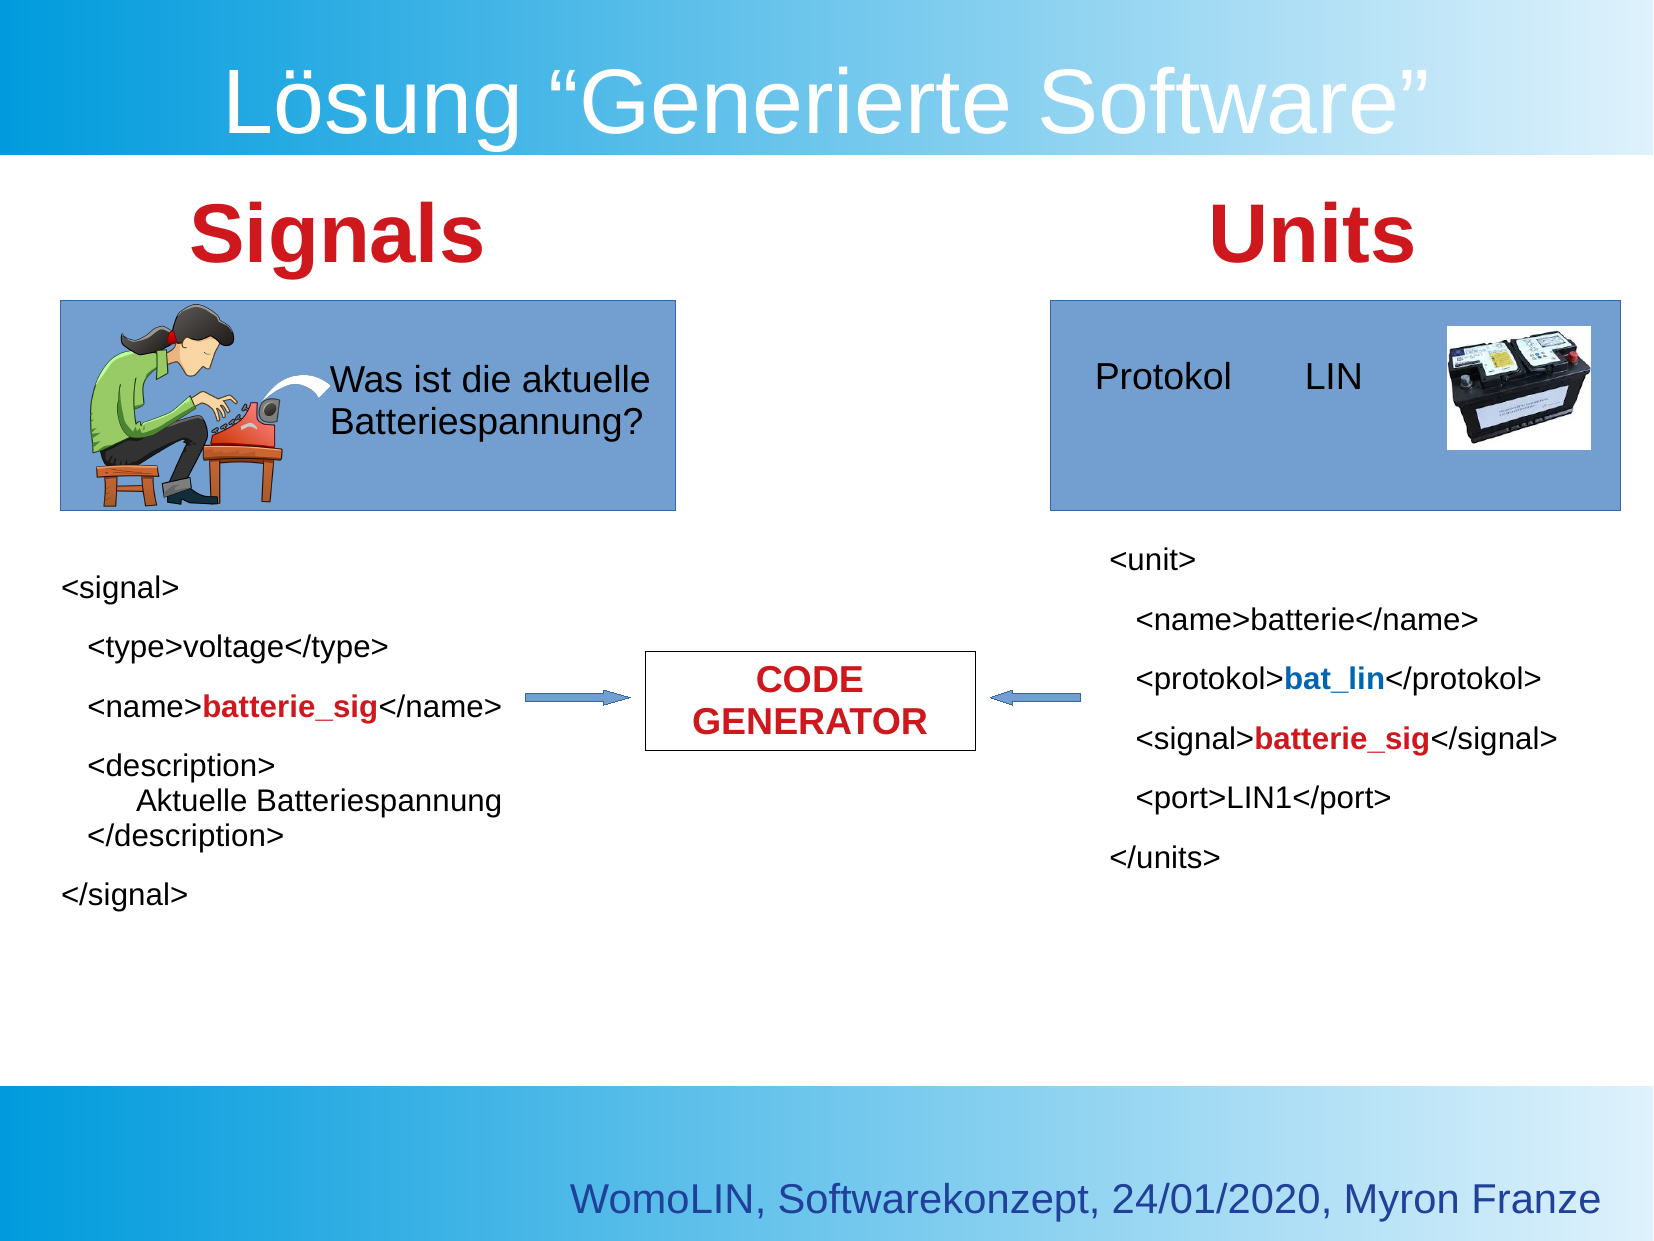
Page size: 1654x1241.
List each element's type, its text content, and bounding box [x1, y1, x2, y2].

text_box <unit> <name>batterie</name> <protokol>bat_lin</protokol> <signal>batterie_sig</signal> <port>LIN1</port> </units> [1094, 535, 1650, 961]
text_box CODE GENERATOR [645, 651, 976, 751]
text_box Protokol [1080, 348, 1261, 406]
text_box [60, 300, 676, 511]
text_box Units [1185, 180, 1441, 288]
text_box [1050, 300, 1621, 511]
text_box Was ist die aktuelle Batteriespannung? [315, 351, 691, 451]
text_box LIN [1290, 348, 1396, 406]
text_box [525, 690, 631, 706]
text_box WomoLIN, Softwarekonzept, 24/01/2020, Myron Franze [555, 1168, 1645, 1241]
text_box [990, 690, 1081, 706]
text_box Signals [135, 180, 541, 288]
title Lösung “Generierte Software” [82, 49, 1571, 155]
picture [1447, 326, 1591, 451]
text_box <signal> <type>voltage</type> <name>batterie_sig</name> <description> Aktuelle Batteriespannung </description> </signal> [46, 562, 694, 920]
picture [90, 304, 331, 507]
